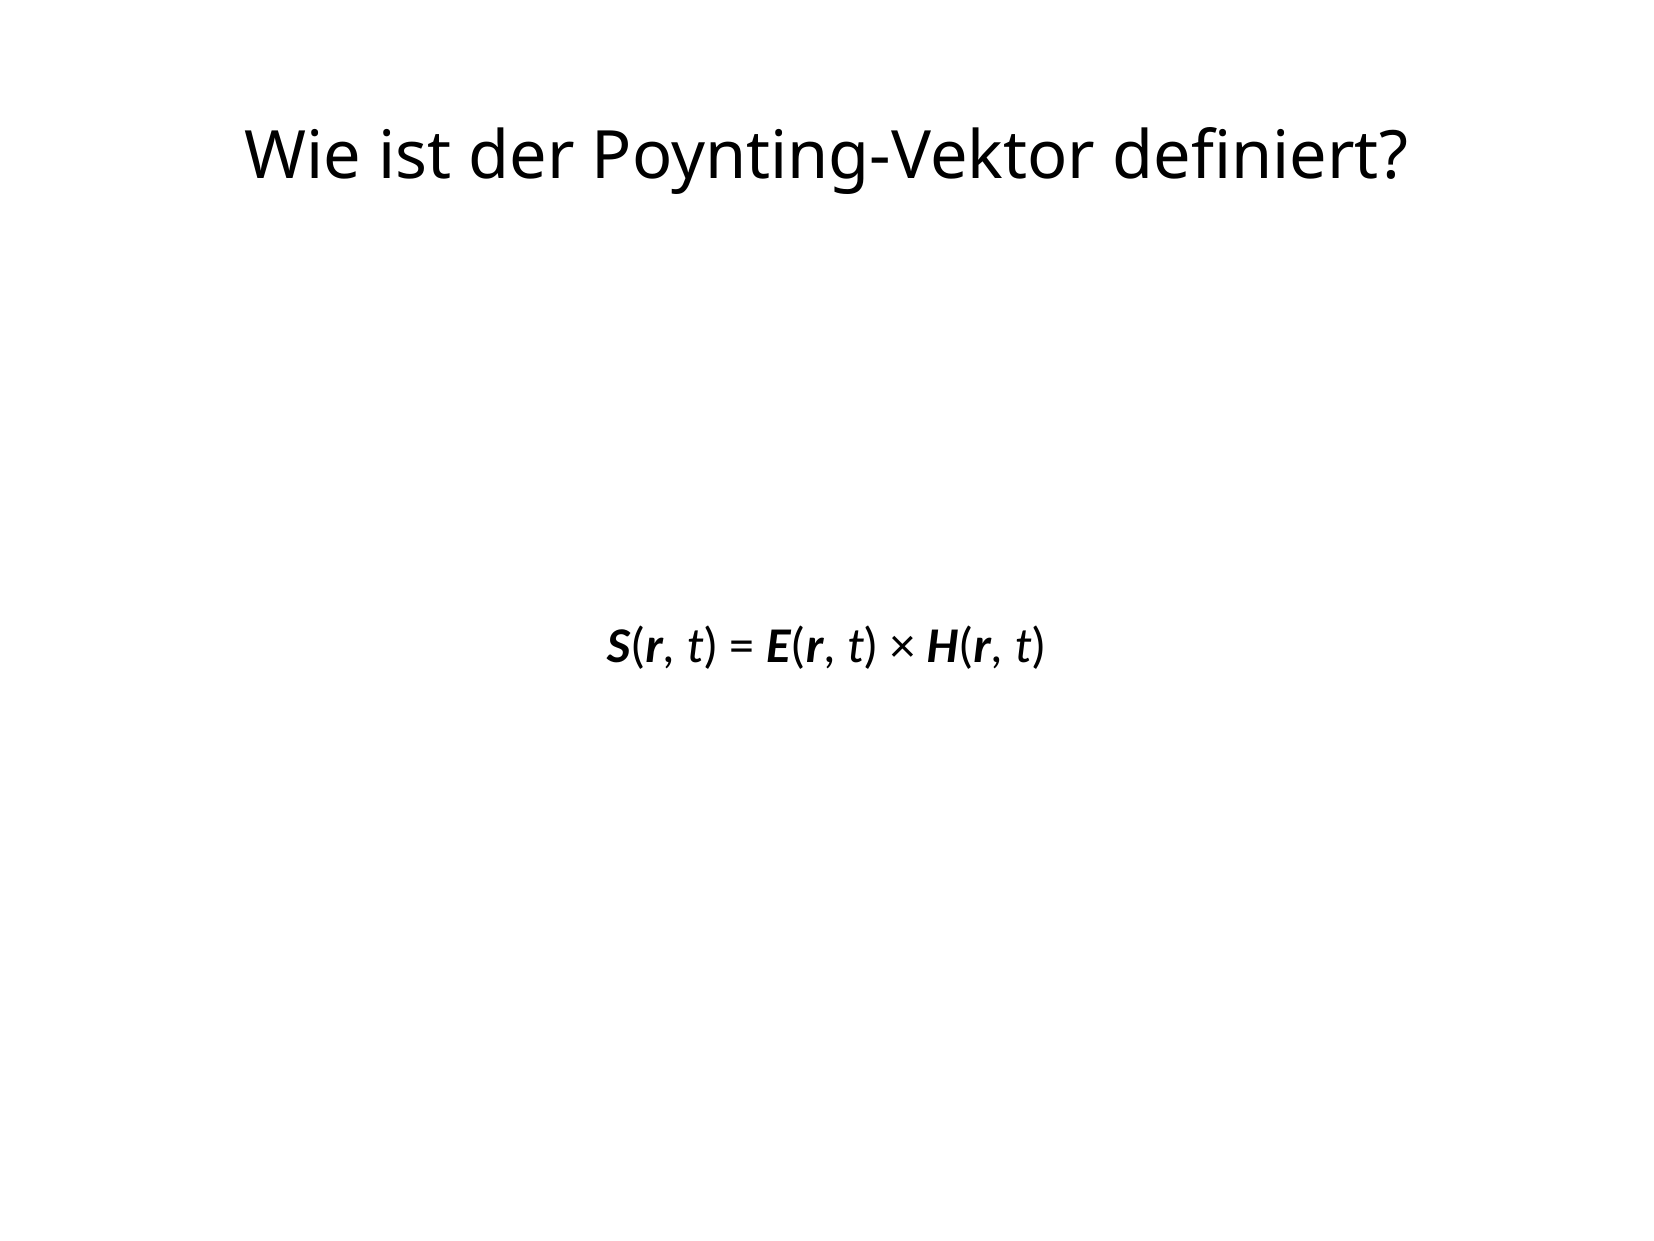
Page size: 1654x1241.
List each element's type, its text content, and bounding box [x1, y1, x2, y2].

title Wie ist der Poynting-Vektor definiert? [82, 49, 1571, 257]
subtitle S(r, t) = E(r, t) × H(r, t) [82, 290, 1571, 1010]
